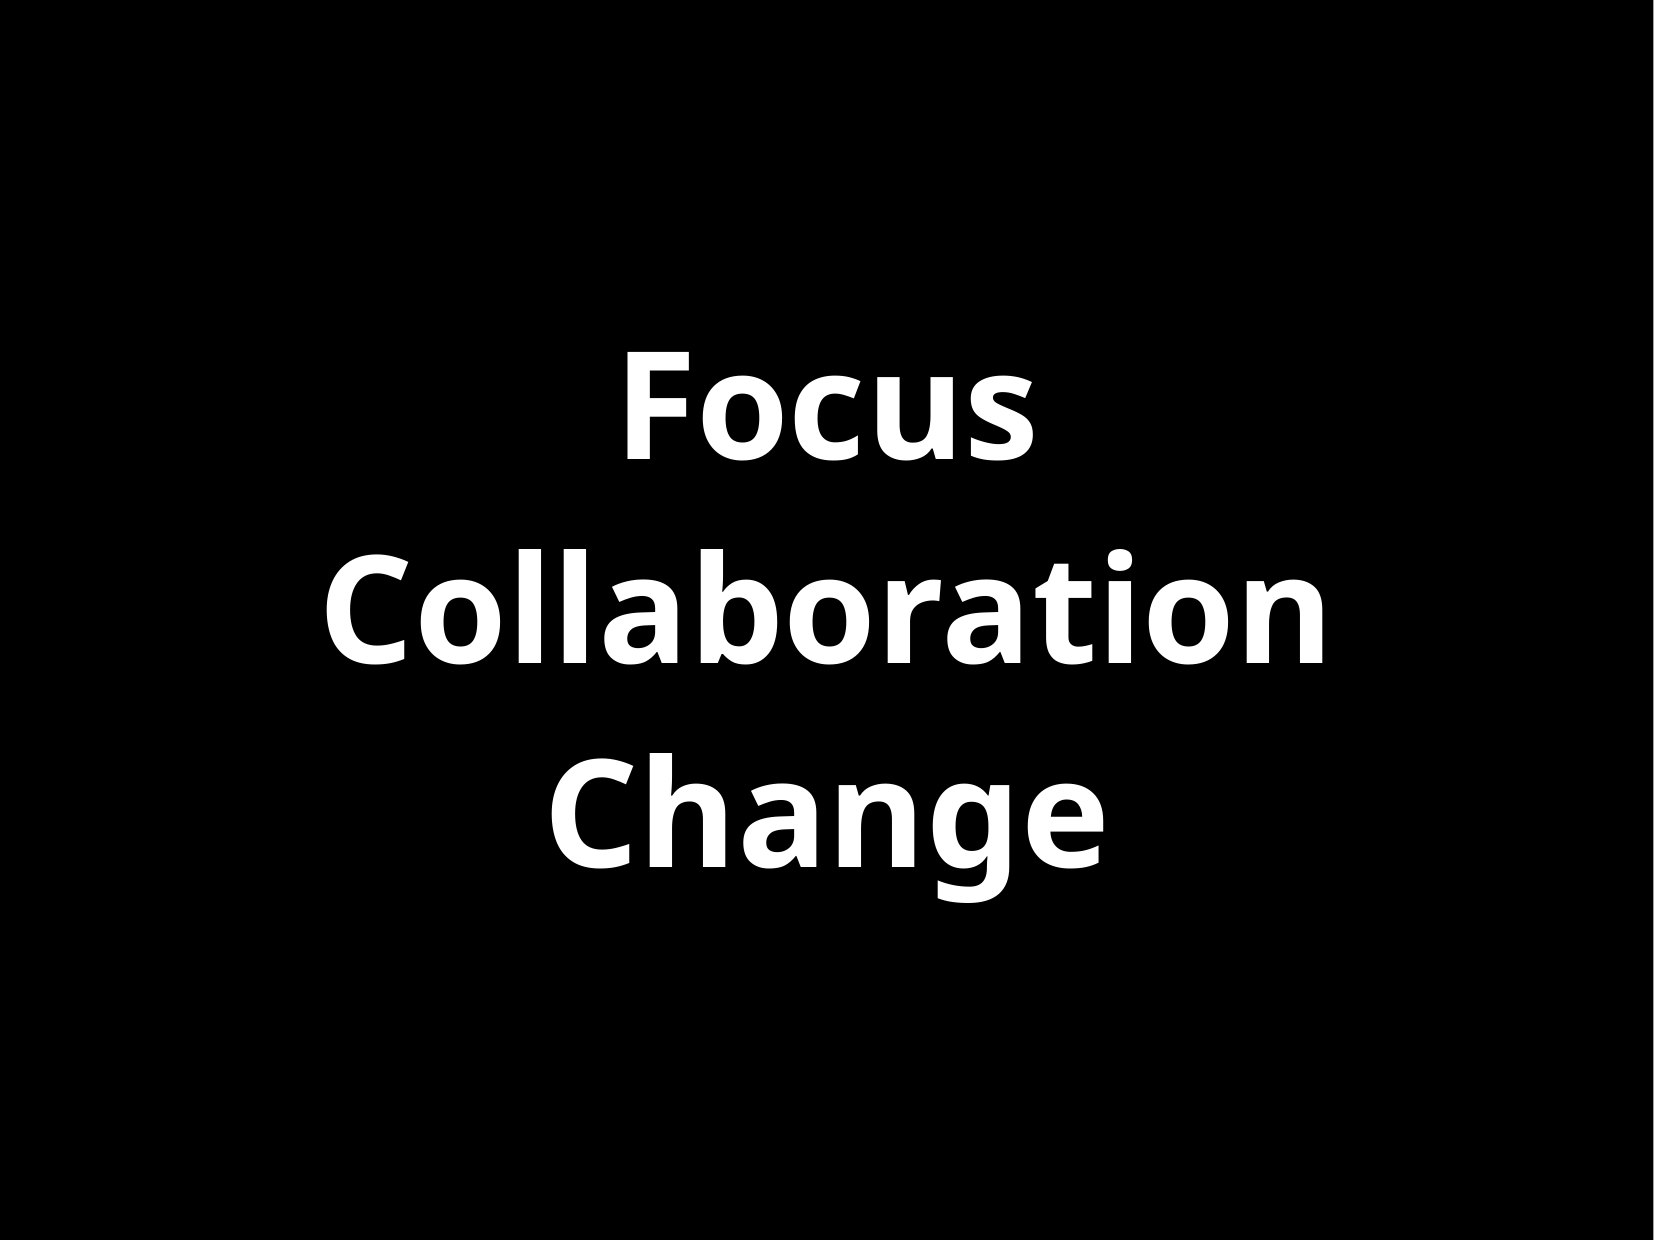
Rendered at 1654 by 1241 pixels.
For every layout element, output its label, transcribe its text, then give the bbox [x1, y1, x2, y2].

title Focus Collaboration Change [82, 59, 1571, 1152]
